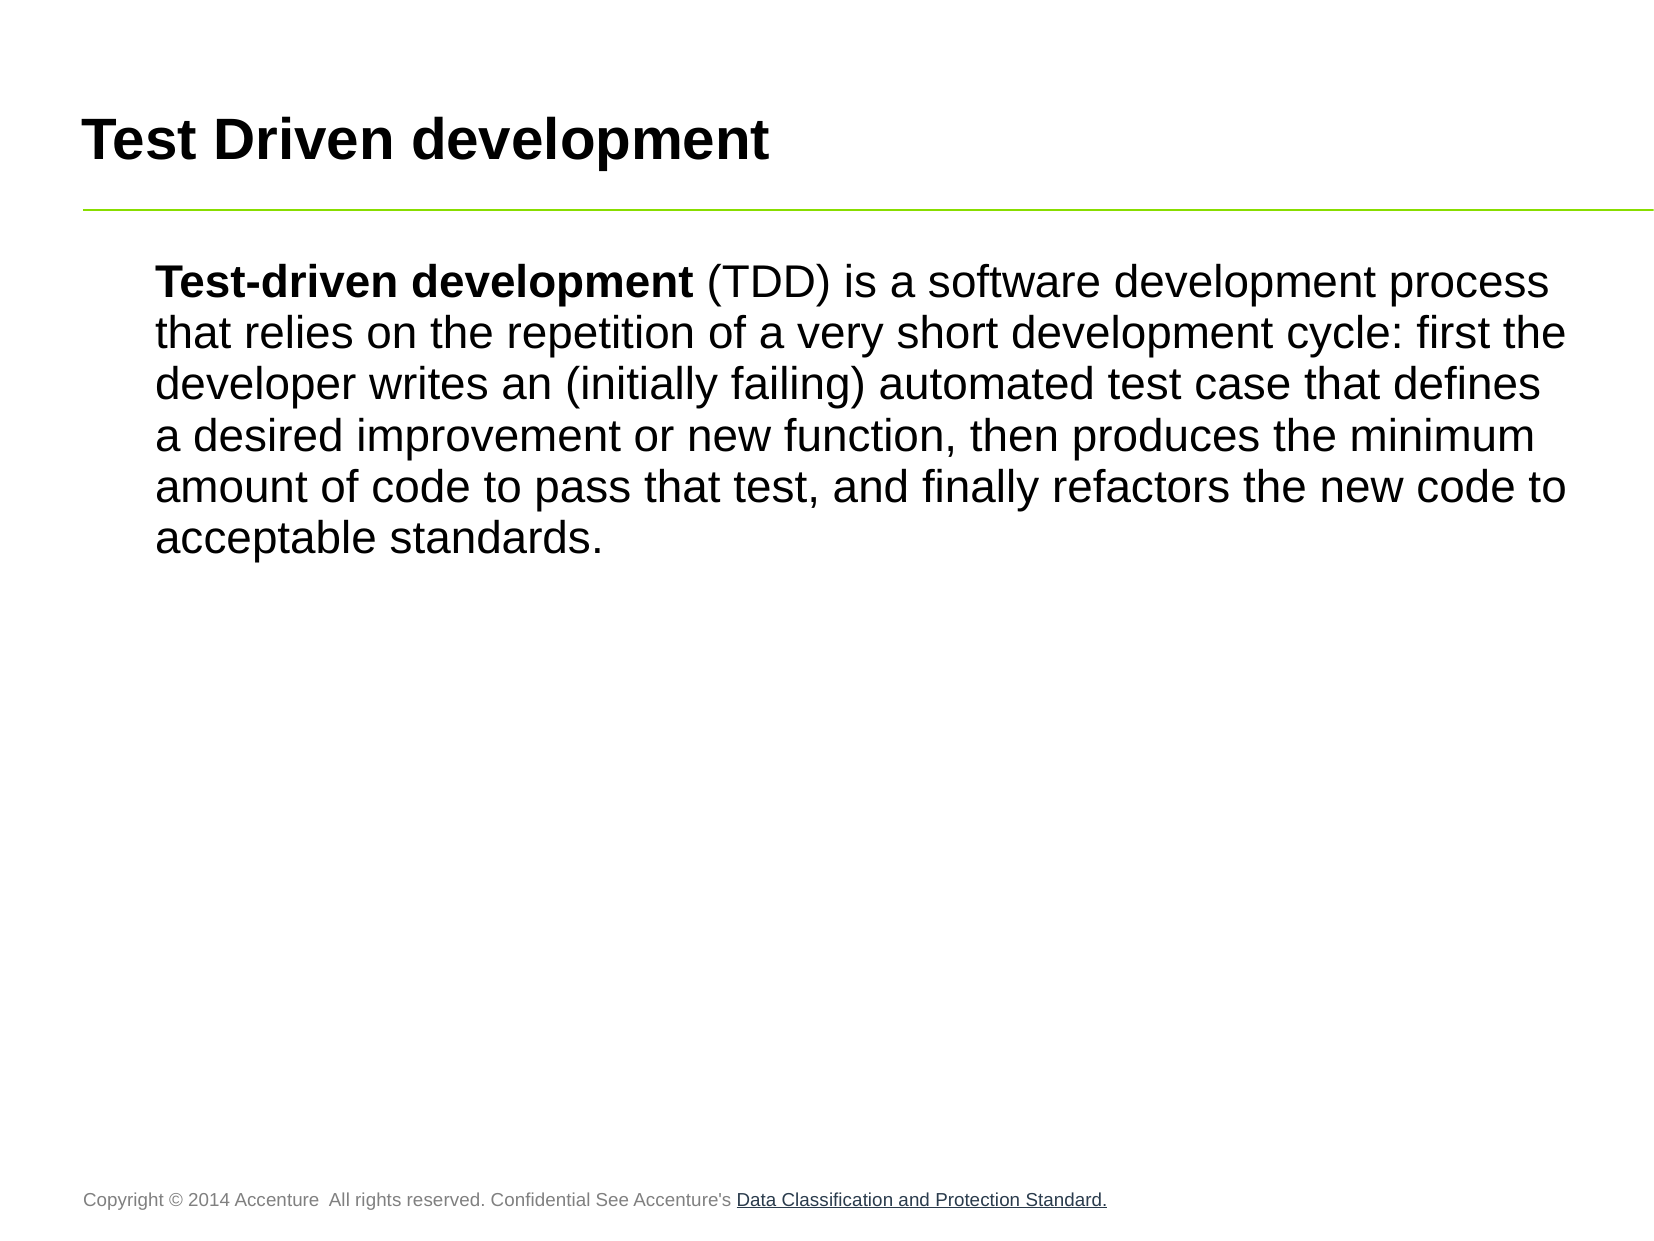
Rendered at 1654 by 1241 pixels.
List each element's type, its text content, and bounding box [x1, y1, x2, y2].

title Test Driven development [81, 68, 1654, 211]
list Test-driven development (TDD) is a software development process that relies on the repetition of a very short development cycle: first the developer writes an (initially failing) automated test case that defines a desired improvement or new function, then produces the minimum amount of code to pass that test, and finally refactors the new code to acceptable standards. [84, 255, 1573, 1166]
